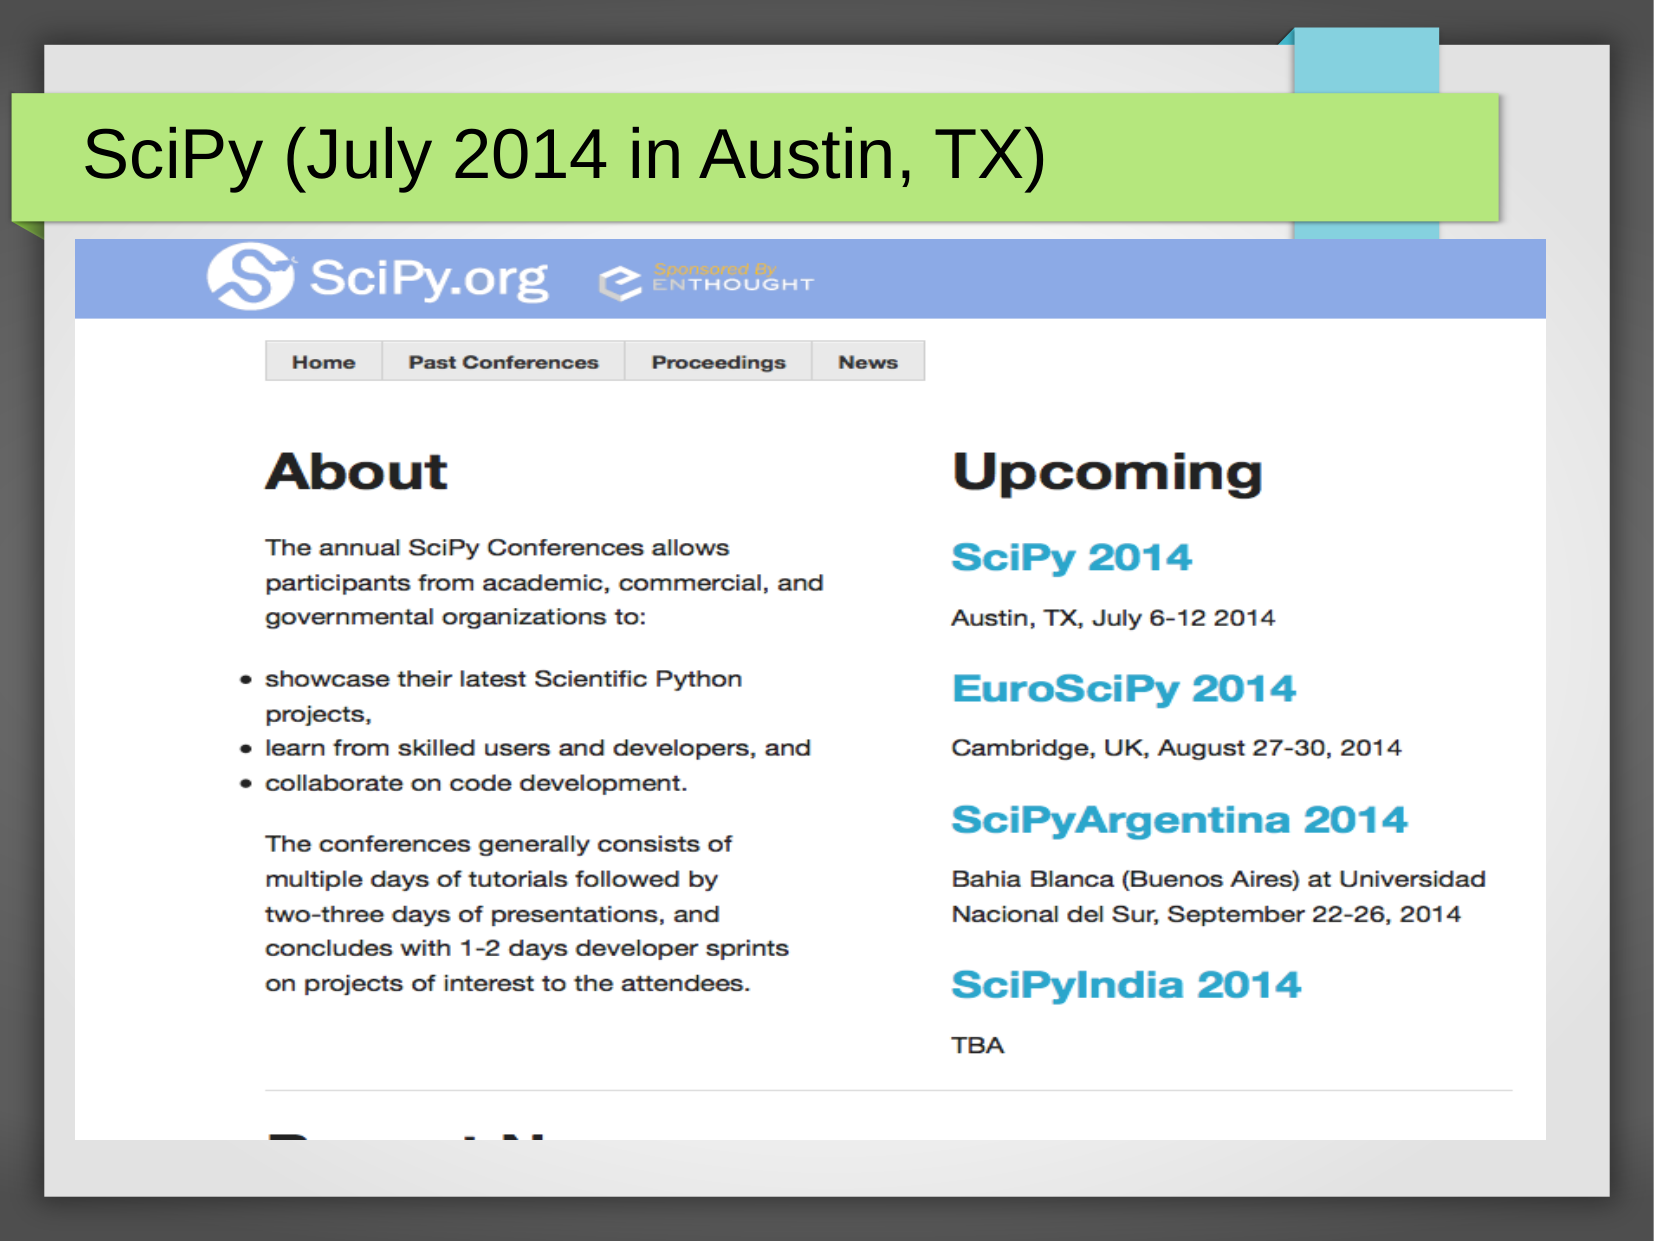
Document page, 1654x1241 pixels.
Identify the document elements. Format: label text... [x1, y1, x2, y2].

title SciPy (July 2014 in Austin, TX) [82, 94, 1264, 213]
picture [0, 0, 1654, 1241]
